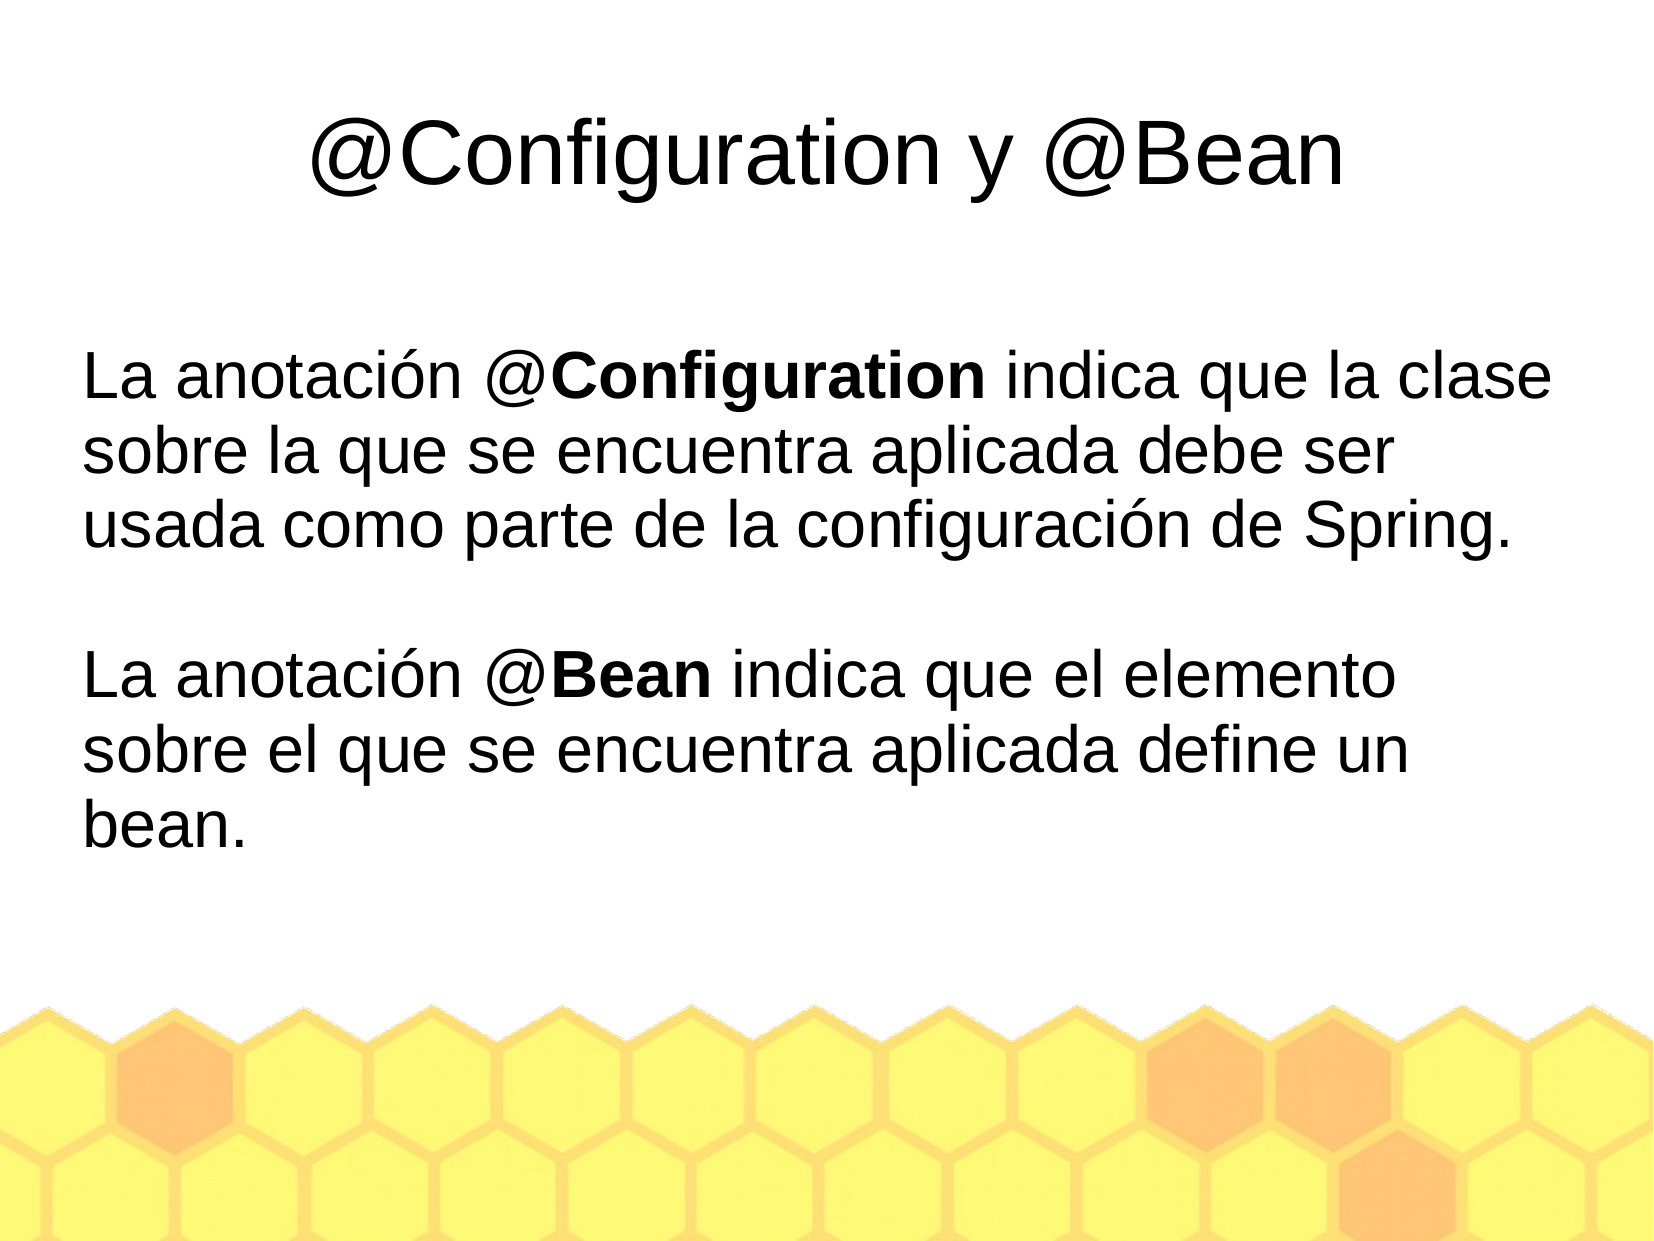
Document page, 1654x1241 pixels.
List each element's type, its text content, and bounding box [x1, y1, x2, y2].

subtitle La anotación @Configuration indica que la clase sobre la que se encuentra aplicada debe ser usada como parte de la configuración de Spring. La anotación @Bean indica que el elemento sobre el que se encuentra aplicada define un bean. [82, 240, 1571, 960]
picture [0, 1001, 1654, 1241]
title @Configuration y @Bean [82, 49, 1571, 240]
